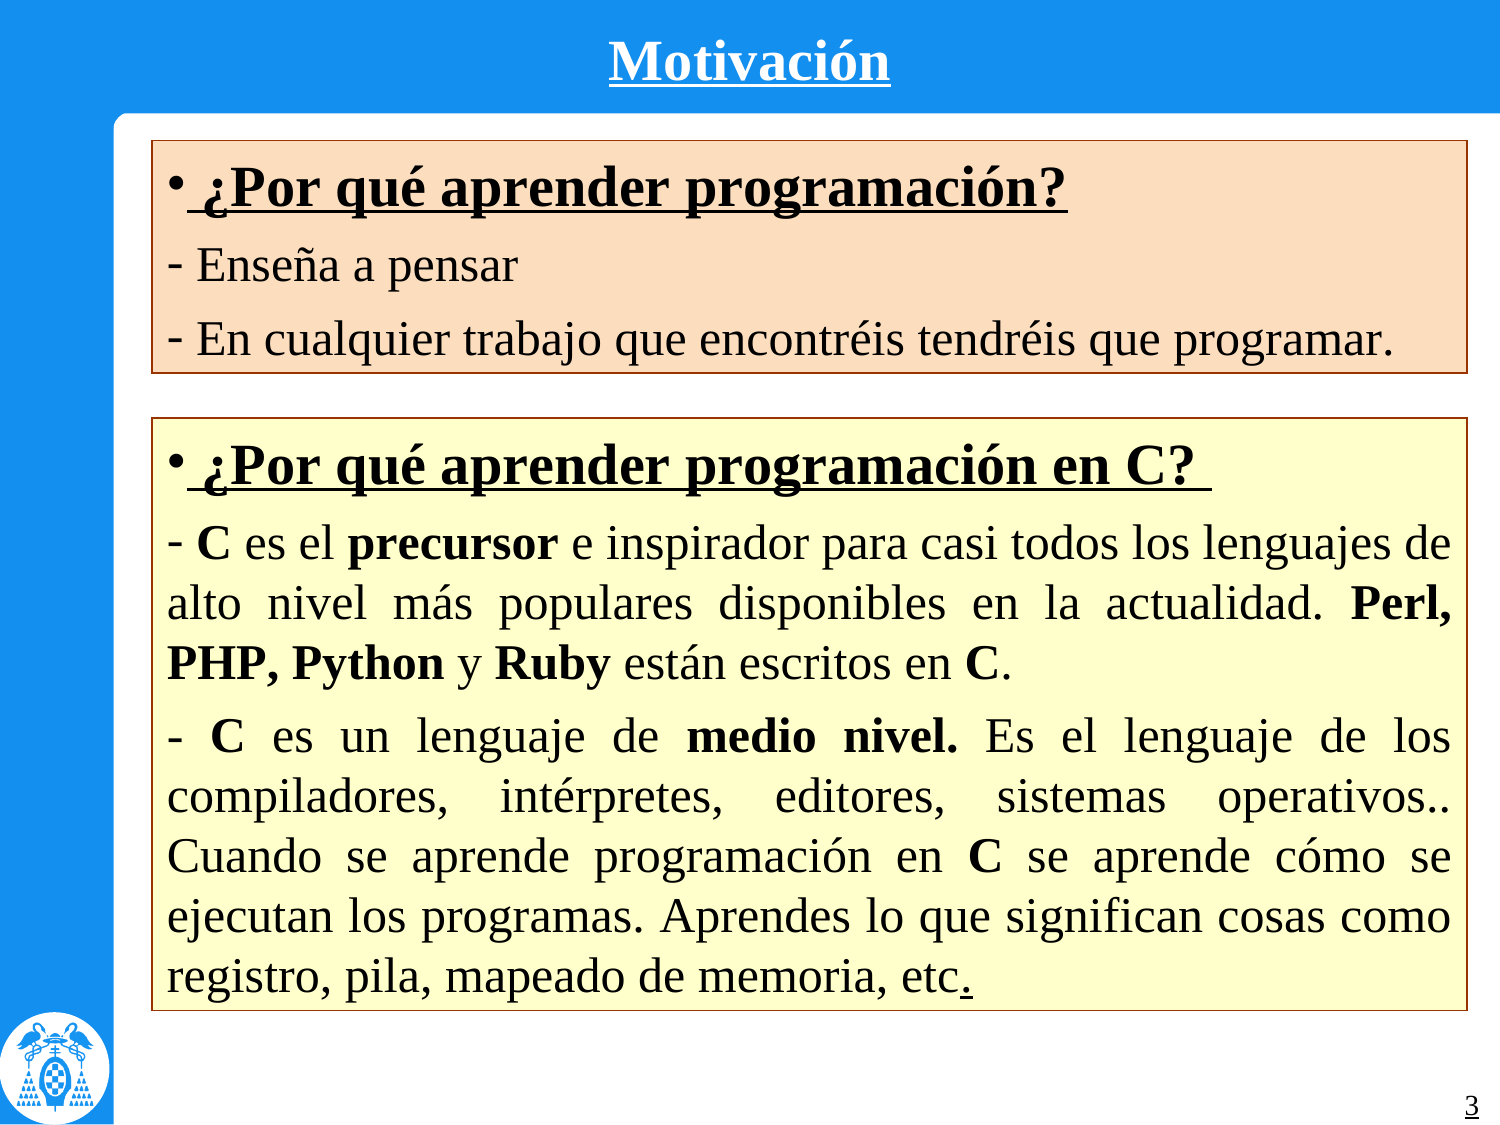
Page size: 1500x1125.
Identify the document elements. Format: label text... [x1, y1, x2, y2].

picture [15, 1017, 98, 1112]
text_box ¿Por qué aprender programación? Enseña a pensar En cualquier trabajo que encontréis tendréis que programar. [152, 140, 1467, 374]
text_box ¿Por qué aprender programación en C? C es el precursor e inspirador para casi todos los lenguajes de alto nivel más populares disponibles en la actualidad. Perl, PHP, Python y Ruby están escritos en C. - C es un lenguaje de medio nivel. Es el lenguaje de los compiladores, intérpretes, editores, sistemas operativos.. Cuando se aprende programación en C se aprende cómo se ejecutan los programas. Aprendes lo que significan cosas como registro, pila, mapeado de memoria, etc. [152, 418, 1467, 1011]
text_box 30 [1047, 1078, 1495, 1125]
text_box Motivación [215, 14, 1285, 101]
